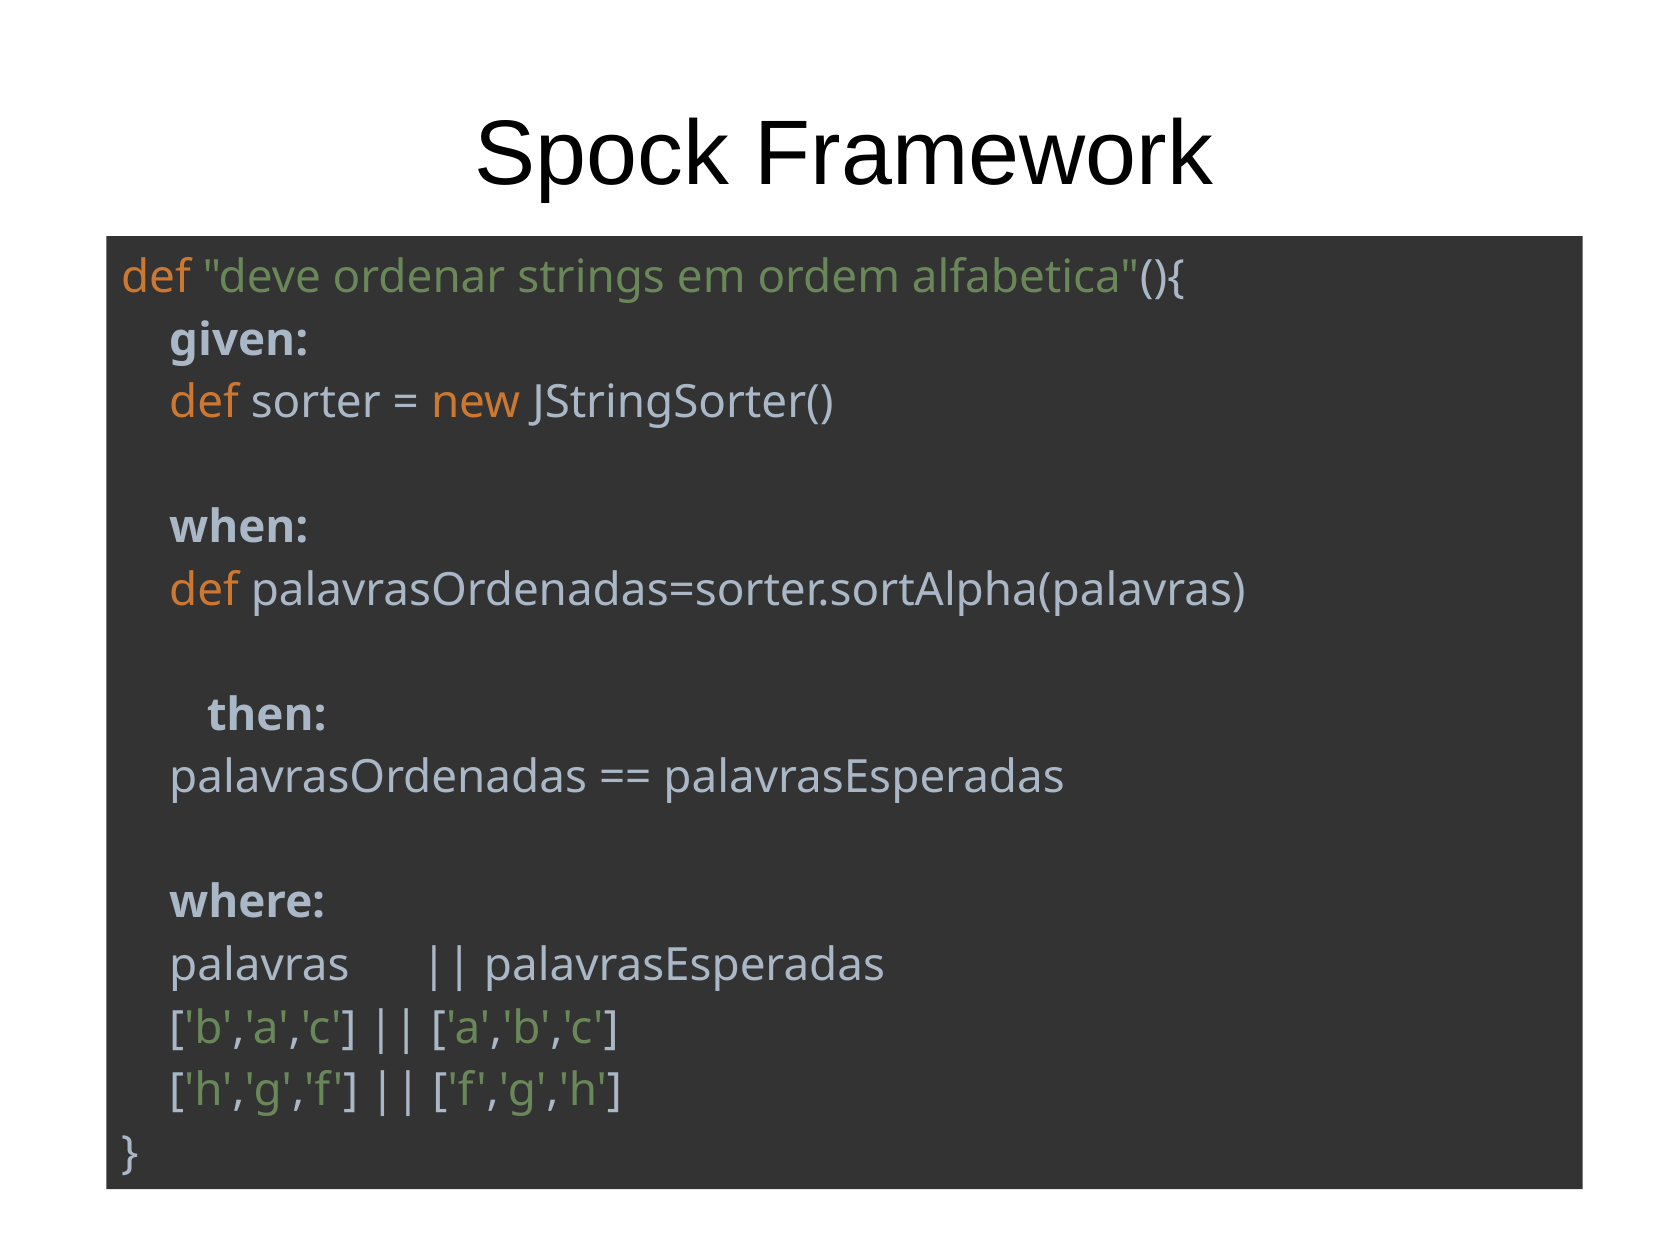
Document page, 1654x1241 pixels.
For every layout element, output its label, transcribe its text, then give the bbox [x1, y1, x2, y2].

title Spock Framework [82, 49, 1571, 257]
text_box def "deve ordenar strings em ordem alfabetica"(){ given: def sorter = new JStringSorter() when: def palavrasOrdenadas=sorter.sortAlpha(palavras) then: palavrasOrdenadas == palavrasEsperadas where: palavras || palavrasEsperadas ['b','a','c'] || ['a','b','c'] ['h','g','f'] || ['f','g','h'] } [106, 236, 1583, 1123]
